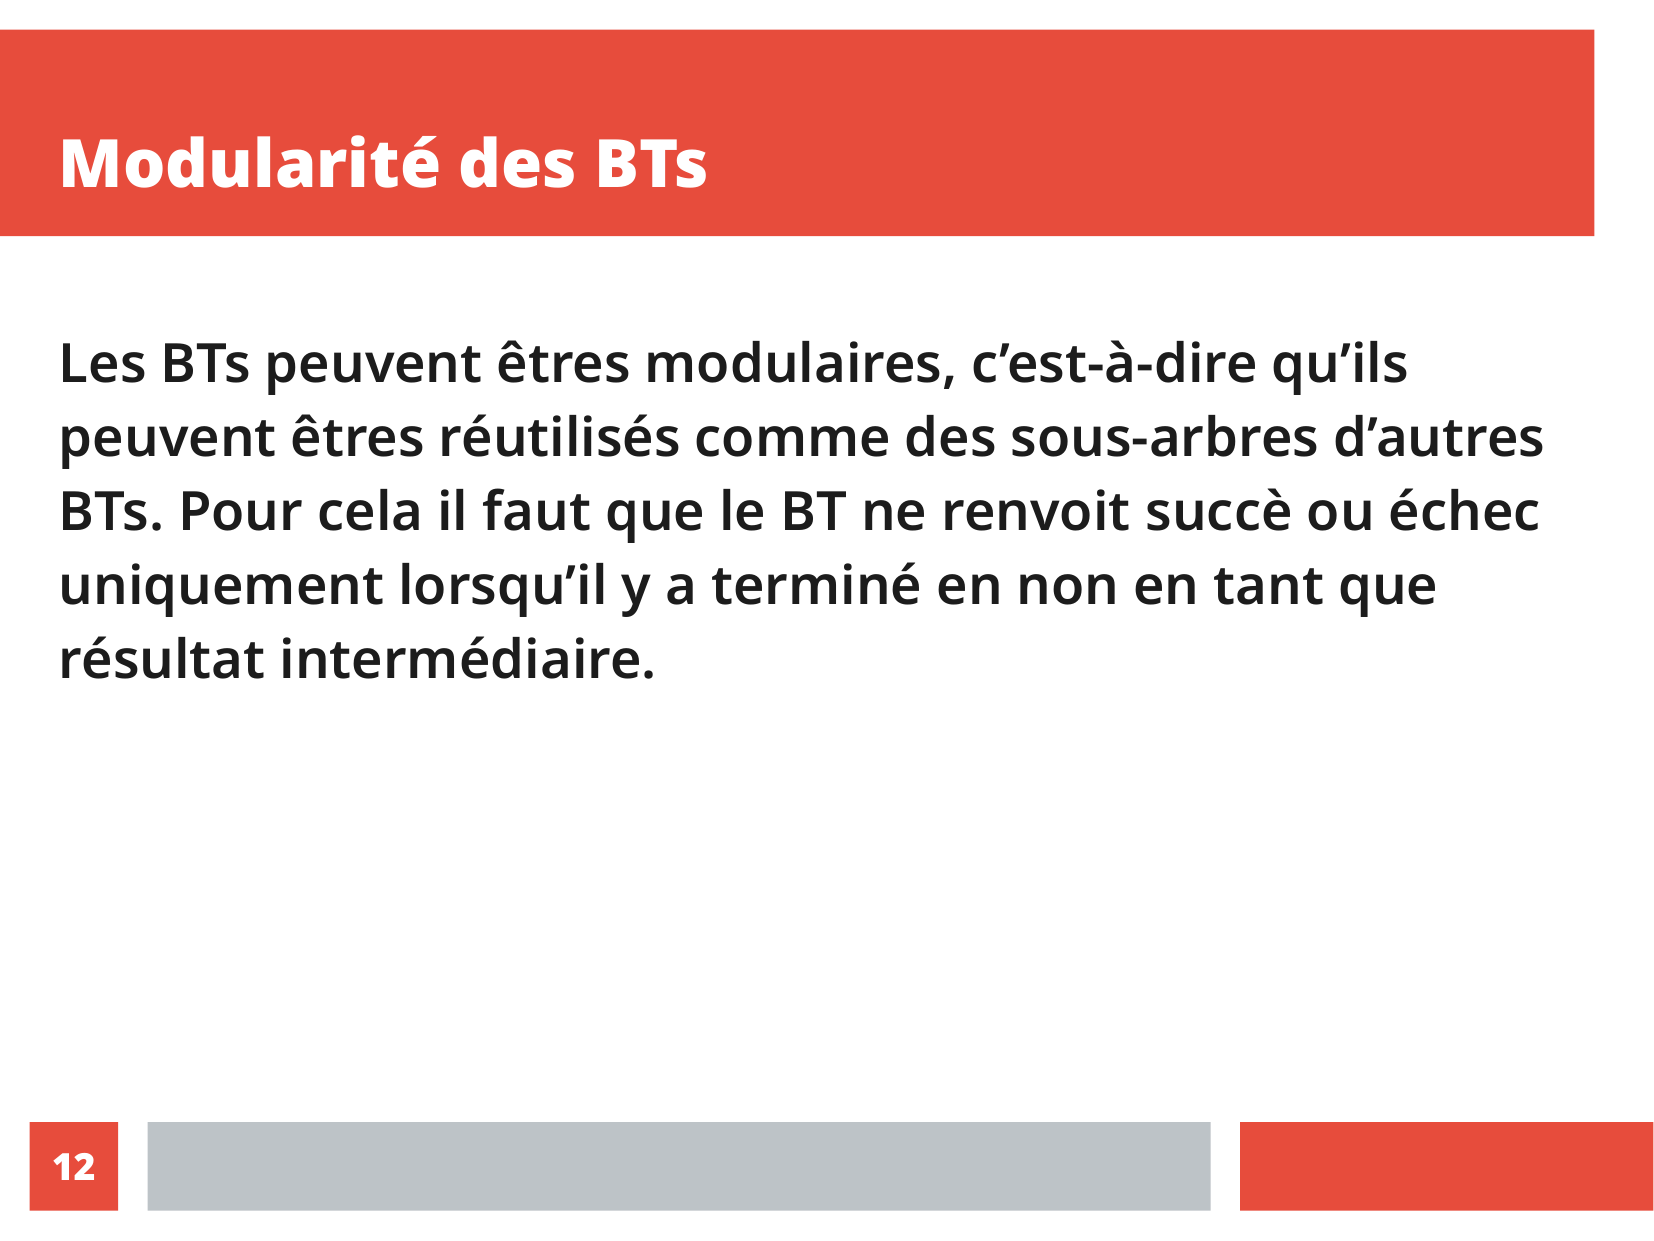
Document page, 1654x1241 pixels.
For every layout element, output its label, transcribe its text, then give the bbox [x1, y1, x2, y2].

list Les BTs peuvent êtres modulaires, c’est-à-dire qu’ils peuvent êtres réutilisés comme des sous-arbres d’autres BTs. Pour cela il faut que le BT ne renvoit succè ou échec uniquement lorsqu’il y a terminé en non en tant que résultat intermédiaire. [59, 324, 1565, 1093]
title Modularité des BTs [59, 59, 1595, 207]
